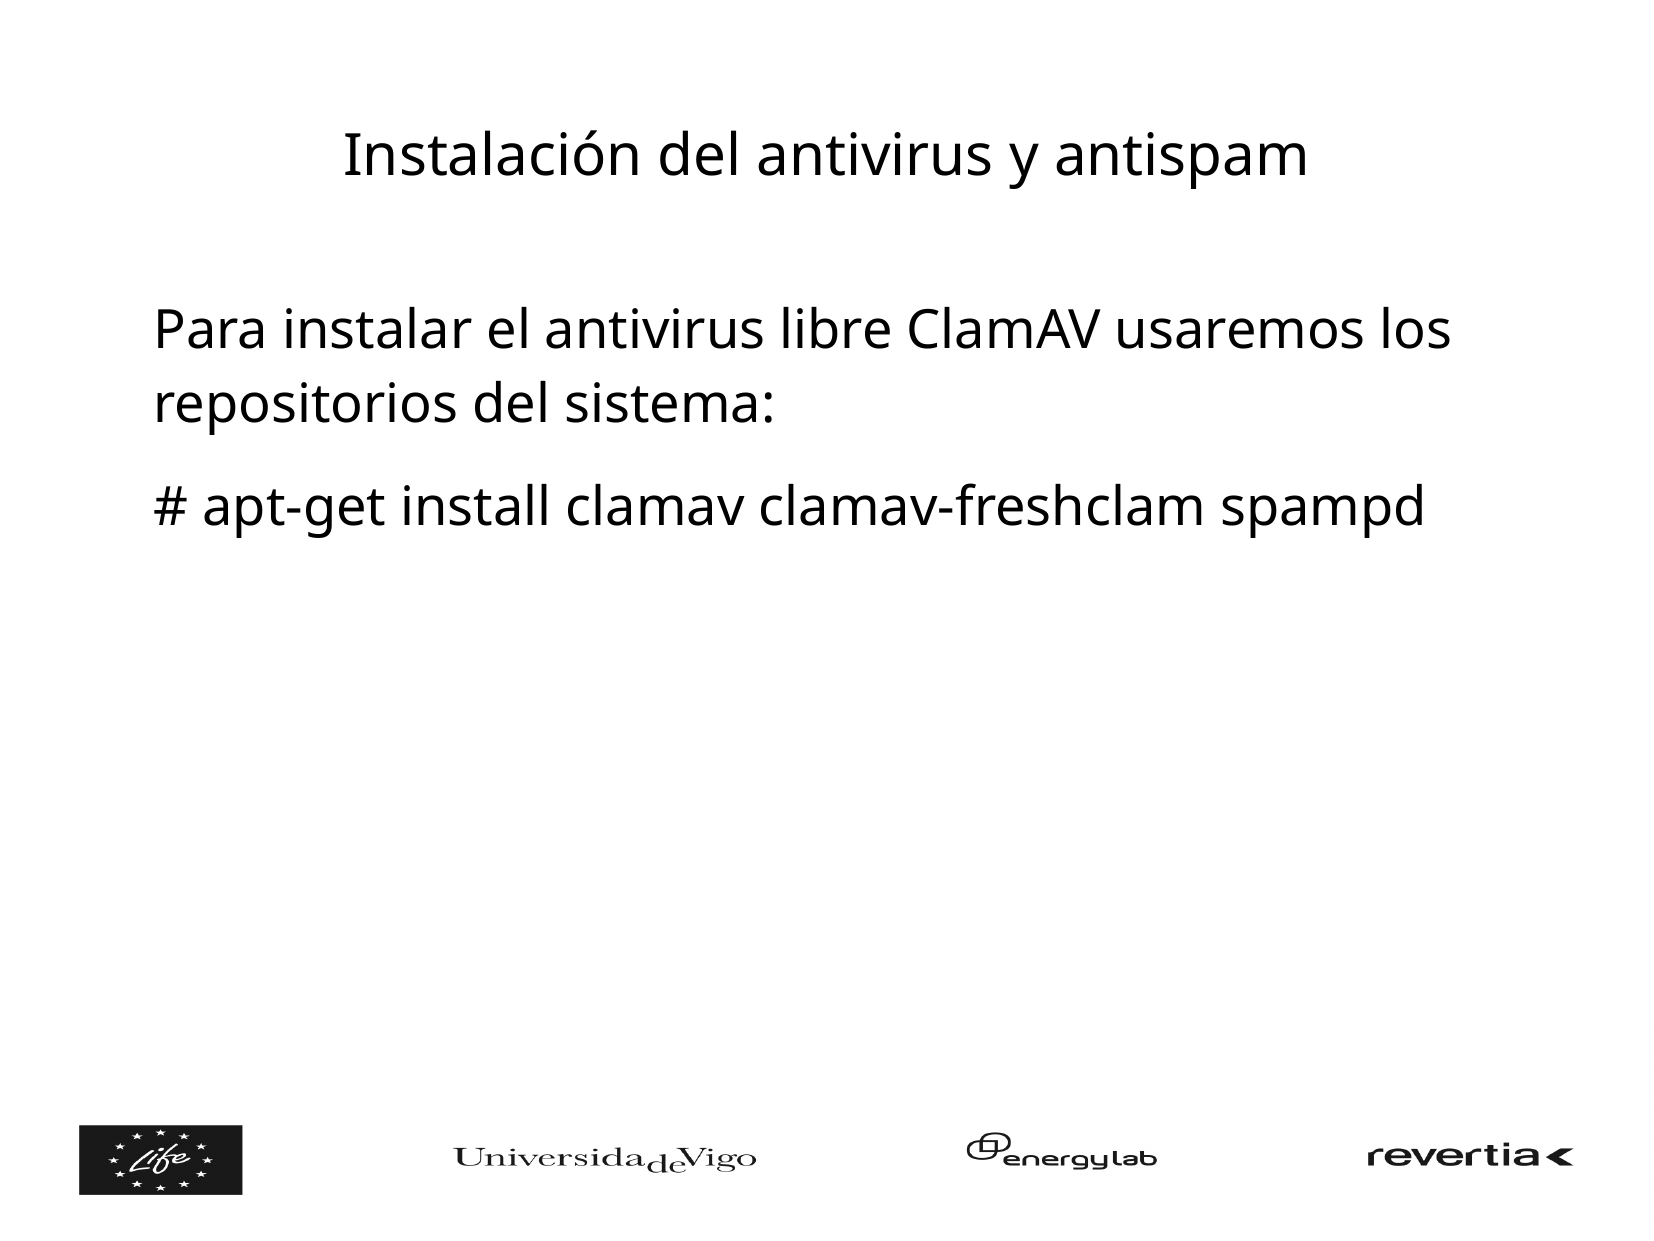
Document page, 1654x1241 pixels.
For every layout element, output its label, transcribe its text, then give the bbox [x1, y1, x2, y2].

list Para instalar el antivirus libre ClamAV usaremos los repositorios del sistema: # apt-get install clamav clamav-freshclam spampd [82, 290, 1571, 1010]
picture [0, 1009, 1654, 1241]
title Instalación del antivirus y antispam [82, 49, 1571, 257]
